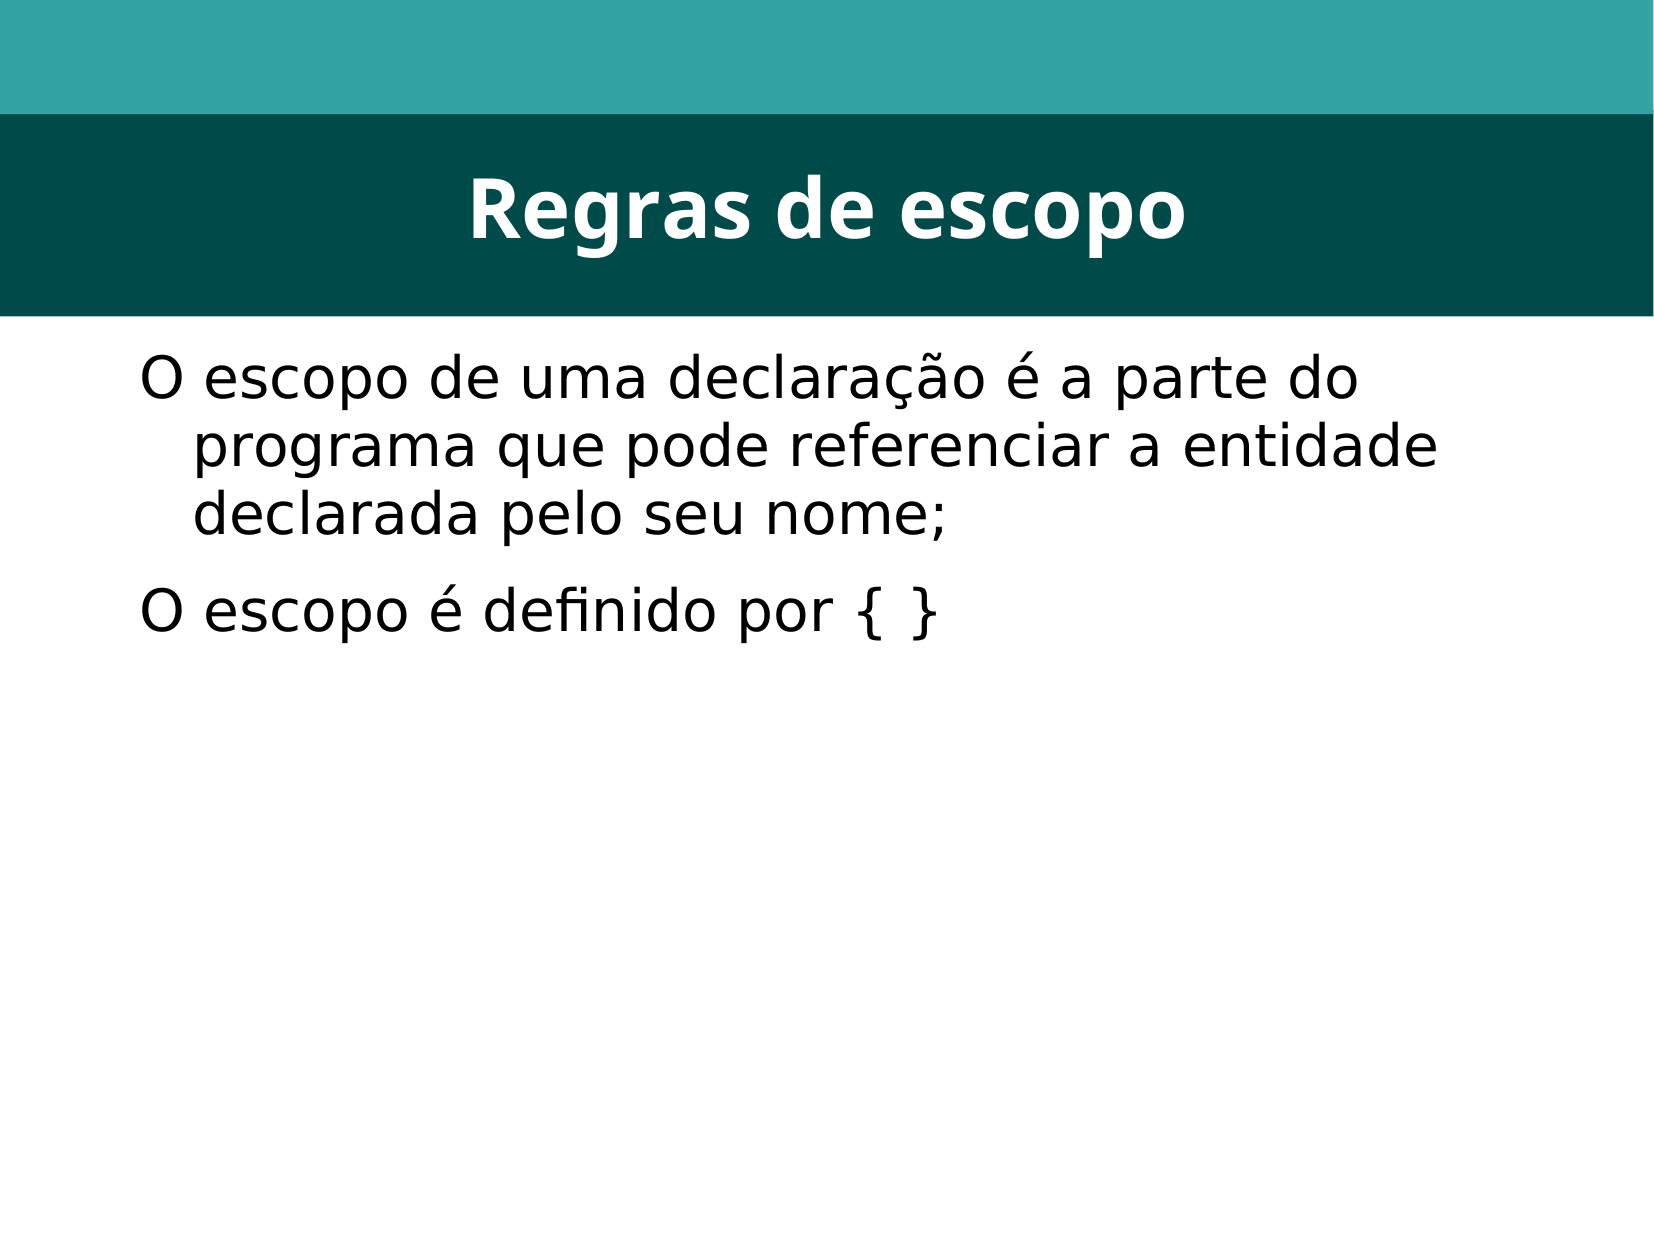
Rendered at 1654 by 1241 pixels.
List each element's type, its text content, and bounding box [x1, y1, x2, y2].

title Regras de escopo [121, 102, 1534, 311]
list O escopo de uma declaração é a parte do programa que pode referenciar a entidade declarada pelo seu nome; O escopo é definido por { } [121, 344, 1534, 1127]
